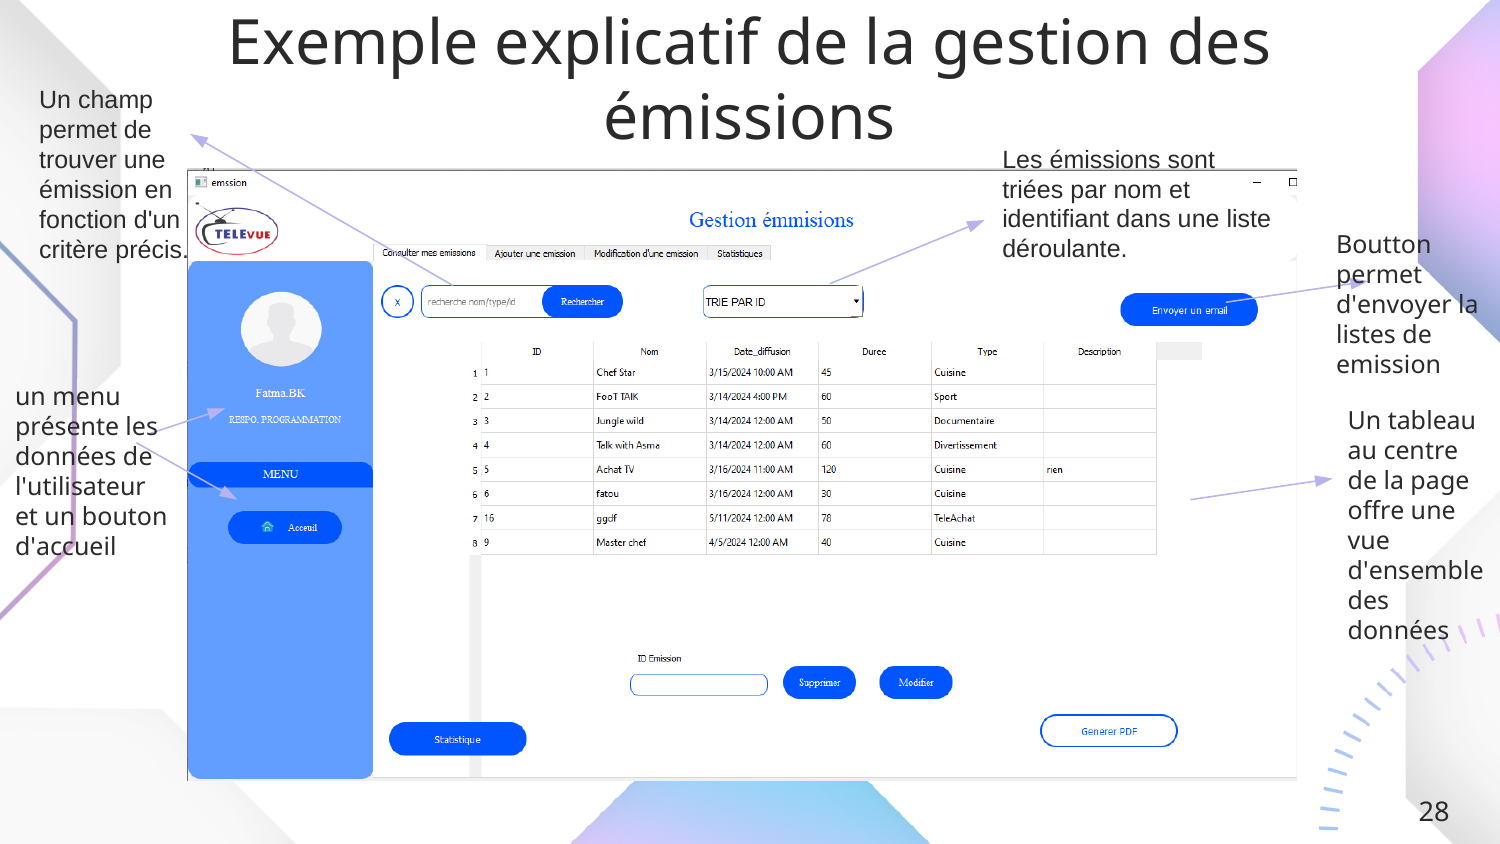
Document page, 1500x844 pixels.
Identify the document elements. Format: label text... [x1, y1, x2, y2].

text_box Les émissions sont triées par nom et identifiant dans une liste déroulante. [987, 128, 1296, 252]
title Exemple explicatif de la gestion des émissions [118, 0, 1382, 82]
text_box Un tableau au centre de la page offre une vue d'ensemble des données [1332, 389, 1500, 532]
text_box Boutton permet d'envoyer la listes de emission [1321, 213, 1500, 356]
text_box un menu présente les données de l'utilisateur et un bouton d'accueil [0, 365, 188, 508]
text_box Un champ permet de trouver une émission en fonction d'un critère précis. [24, 68, 212, 211]
slide_number 29 [1403, 779, 1494, 844]
picture [187, 168, 1297, 781]
